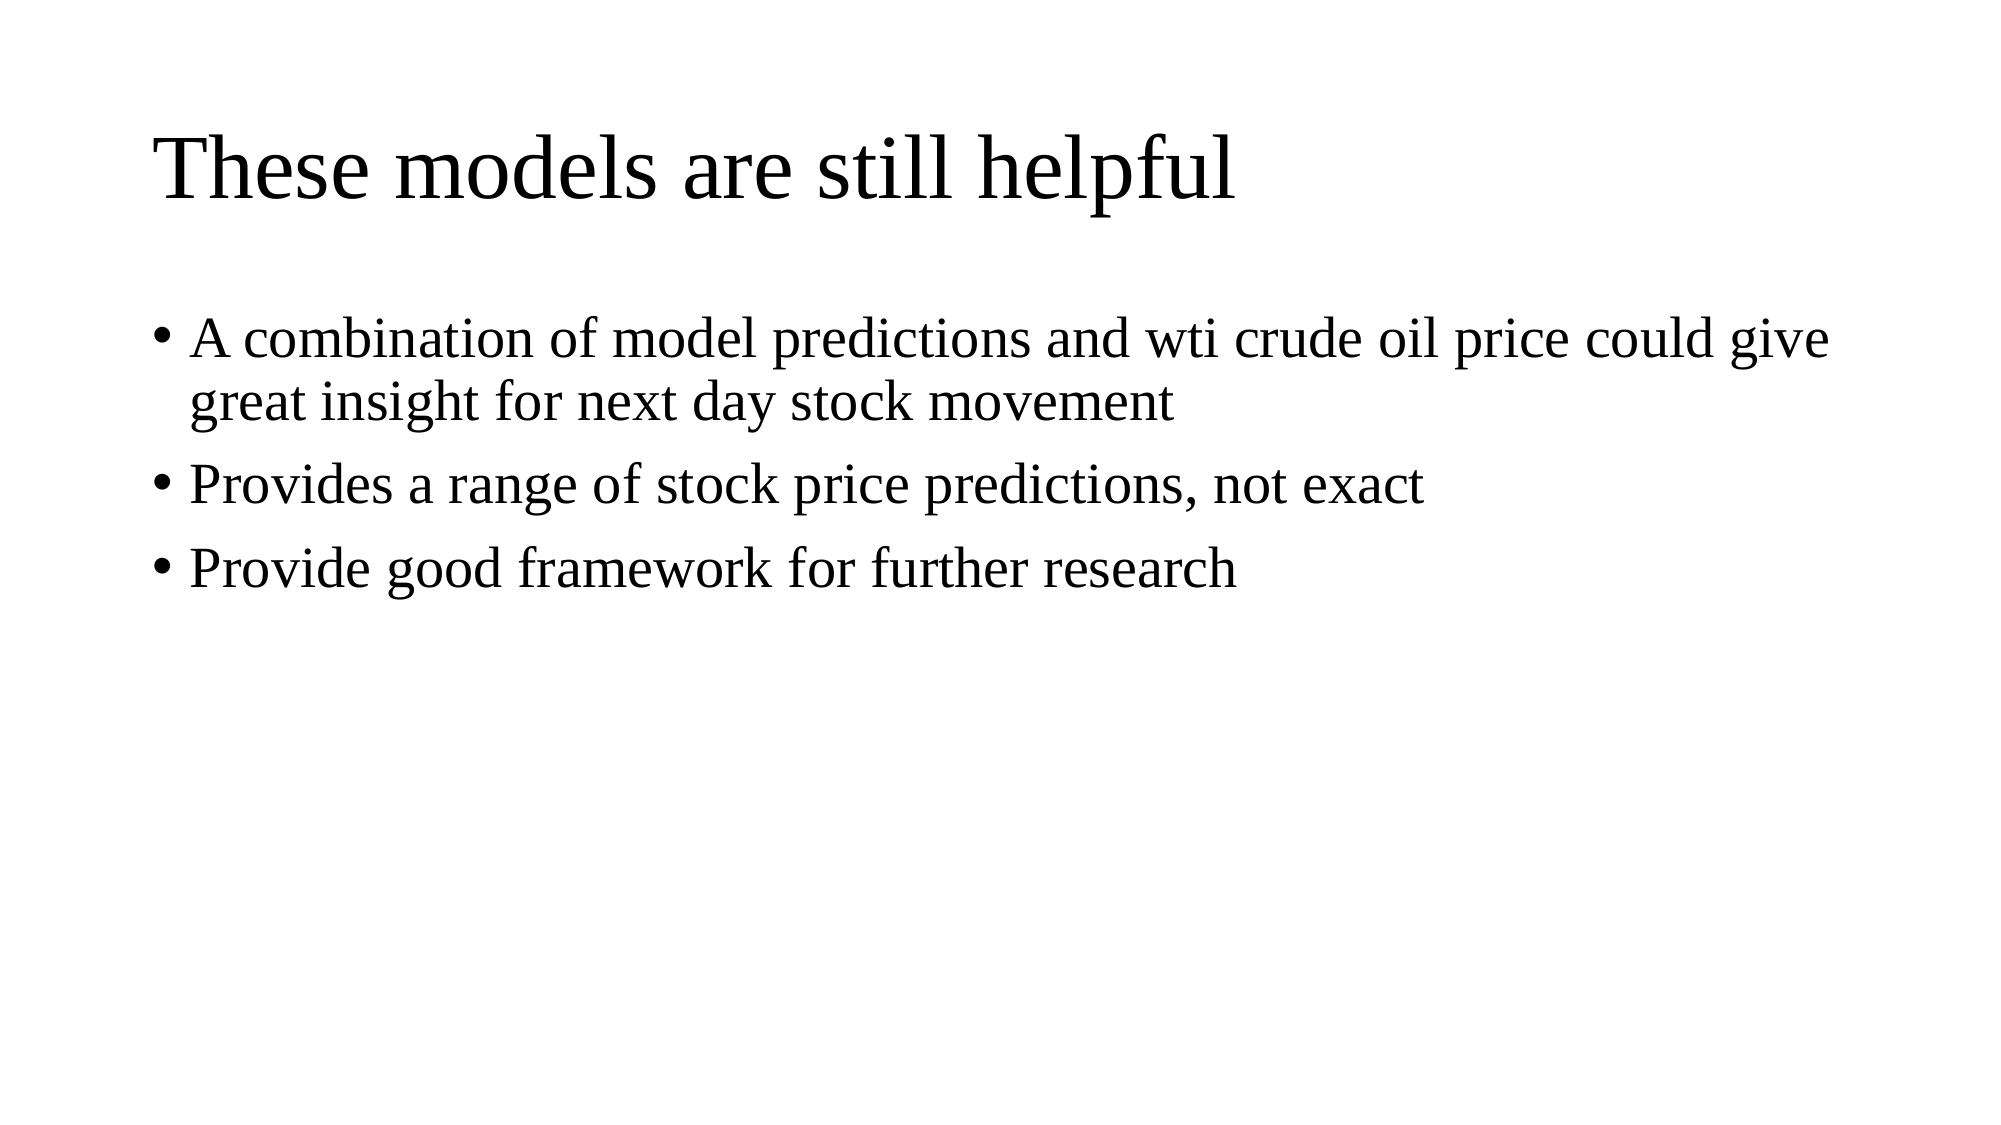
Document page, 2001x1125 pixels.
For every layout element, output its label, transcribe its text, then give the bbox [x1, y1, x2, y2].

title These models are still helpful [137, 59, 1863, 278]
list A combination of model predictions and wti crude oil price could give great insight for next day stock movement Provides a range of stock price predictions, not exact Provide good framework for further research [137, 299, 1863, 1014]
